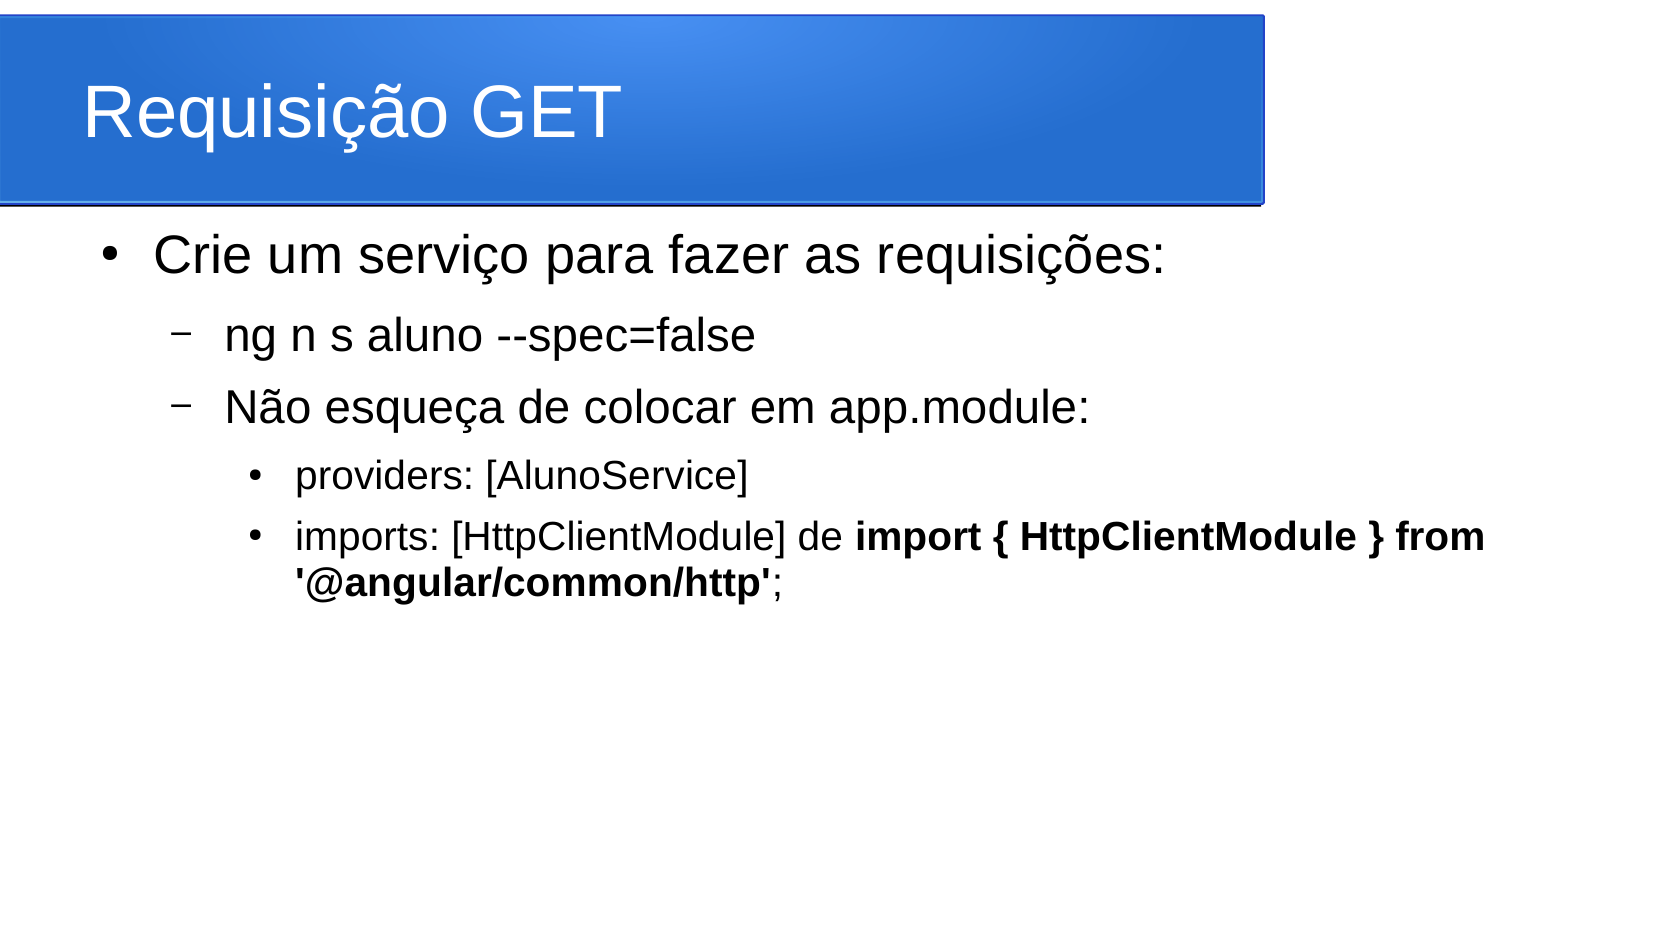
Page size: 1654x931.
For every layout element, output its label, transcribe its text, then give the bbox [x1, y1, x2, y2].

title Requisição GET [82, 35, 1235, 189]
list Crie um serviço para fazer as requisições: ng n s aluno --spec=false Não esqueça de colocar em app.module: providers: [AlunoService] imports: [HttpClientModule] de import { HttpClientModule } from '@angular/common/http'; [82, 224, 1571, 764]
